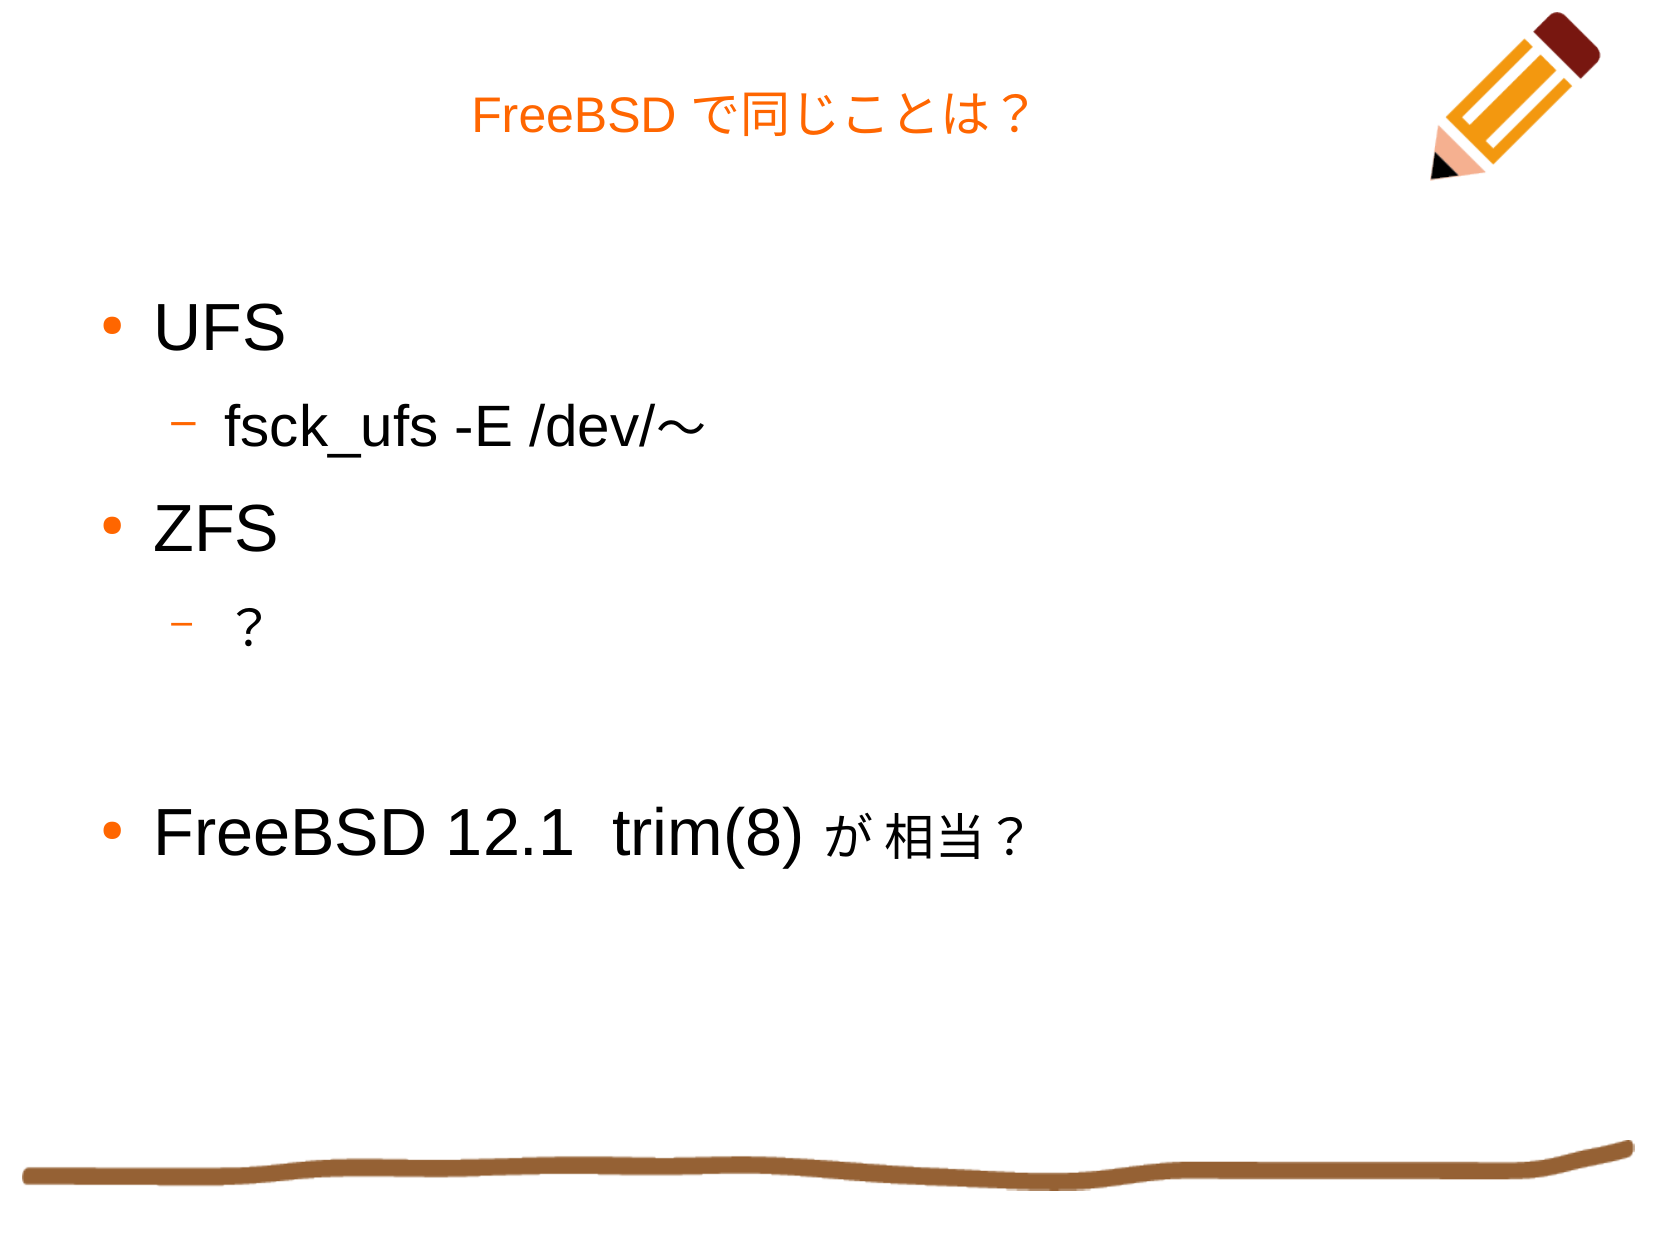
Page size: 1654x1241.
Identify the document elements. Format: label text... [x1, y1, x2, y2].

picture [1430, 12, 1601, 181]
list UFS fsck_ufs -E /dev/〜 ZFS ？ FreeBSD 12.1 trim(8) が 相当？ [82, 290, 1571, 1122]
title FreeBSD で同じことは？ [82, 49, 1430, 172]
picture [22, 1140, 1635, 1191]
